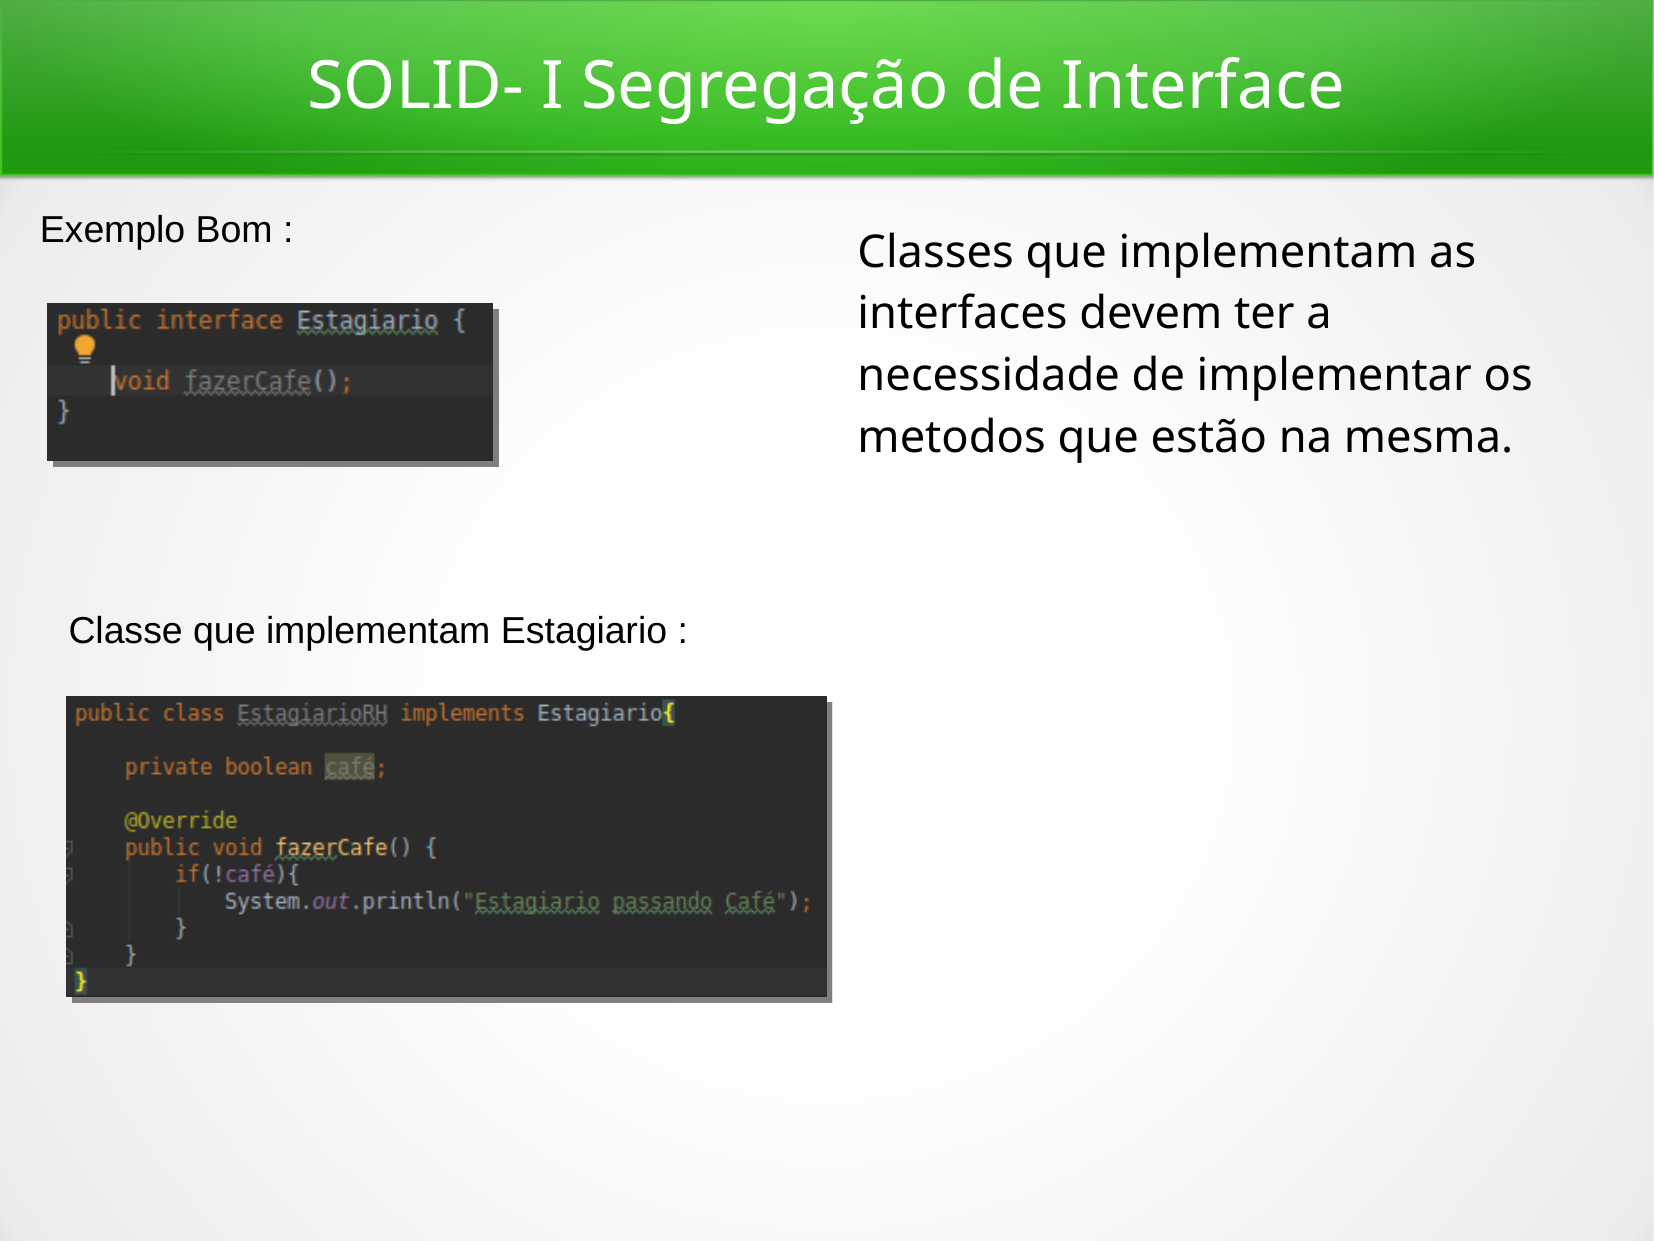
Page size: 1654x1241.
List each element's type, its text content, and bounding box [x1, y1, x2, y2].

text_box Exemplo Bom : [24, 200, 319, 258]
picture [0, 0, 1654, 1241]
text_box Classe que implementam Estagiario : [53, 602, 704, 660]
list Classes que implementam as interfaces devem ter a necessidade de implementar os metodos que estão na mesma. [809, 219, 1548, 473]
title SOLID- I Segregação de Interface [82, 11, 1571, 154]
